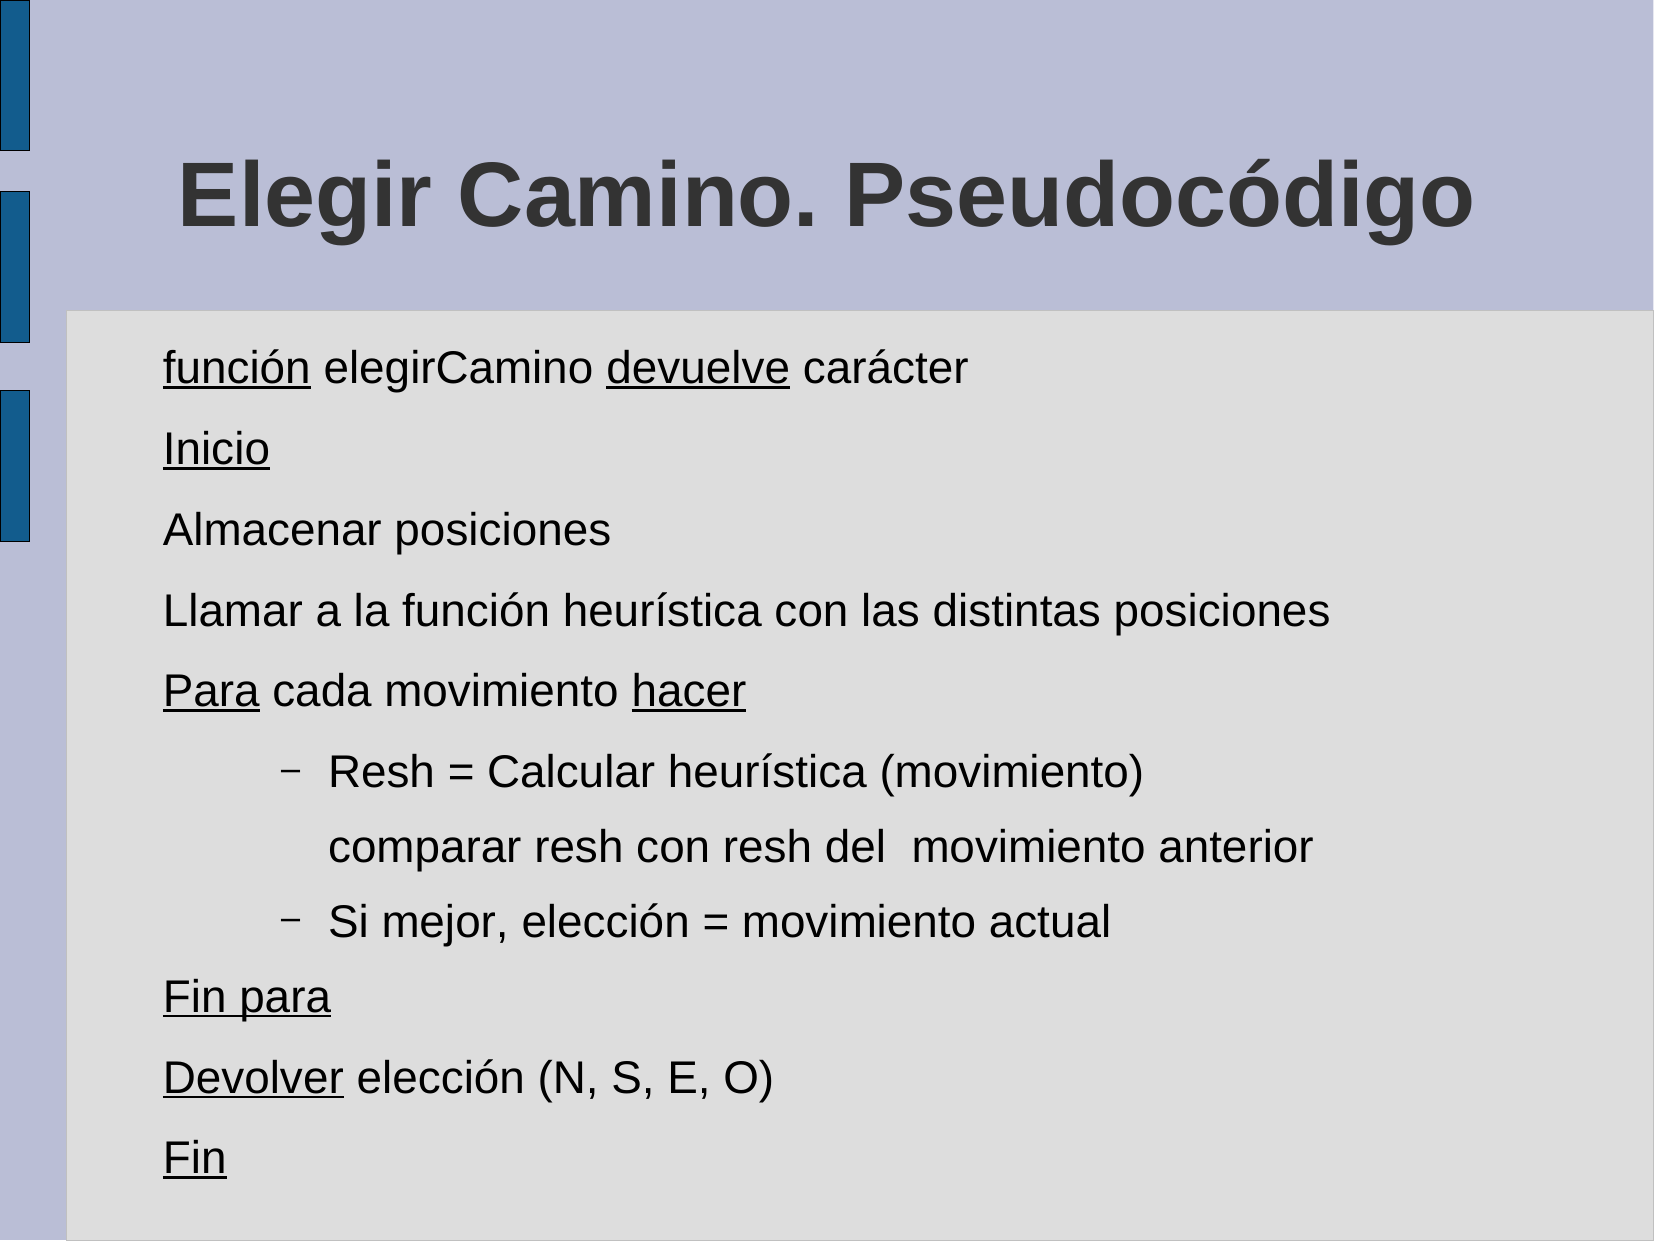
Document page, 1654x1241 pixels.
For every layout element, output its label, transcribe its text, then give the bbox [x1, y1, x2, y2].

list función elegirCamino devuelve carácter Inicio Almacenar posiciones Llamar a la función heurística con las distintas posiciones Para cada movimiento hacer Resh = Calcular heurística (movimiento) comparar resh con resh del movimiento anterior Si mejor, elección = movimiento actual Fin para Devolver elección (N, S, E, O) Fin [92, 342, 1565, 1182]
title Elegir Camino. Pseudocódigo [121, 98, 1534, 291]
